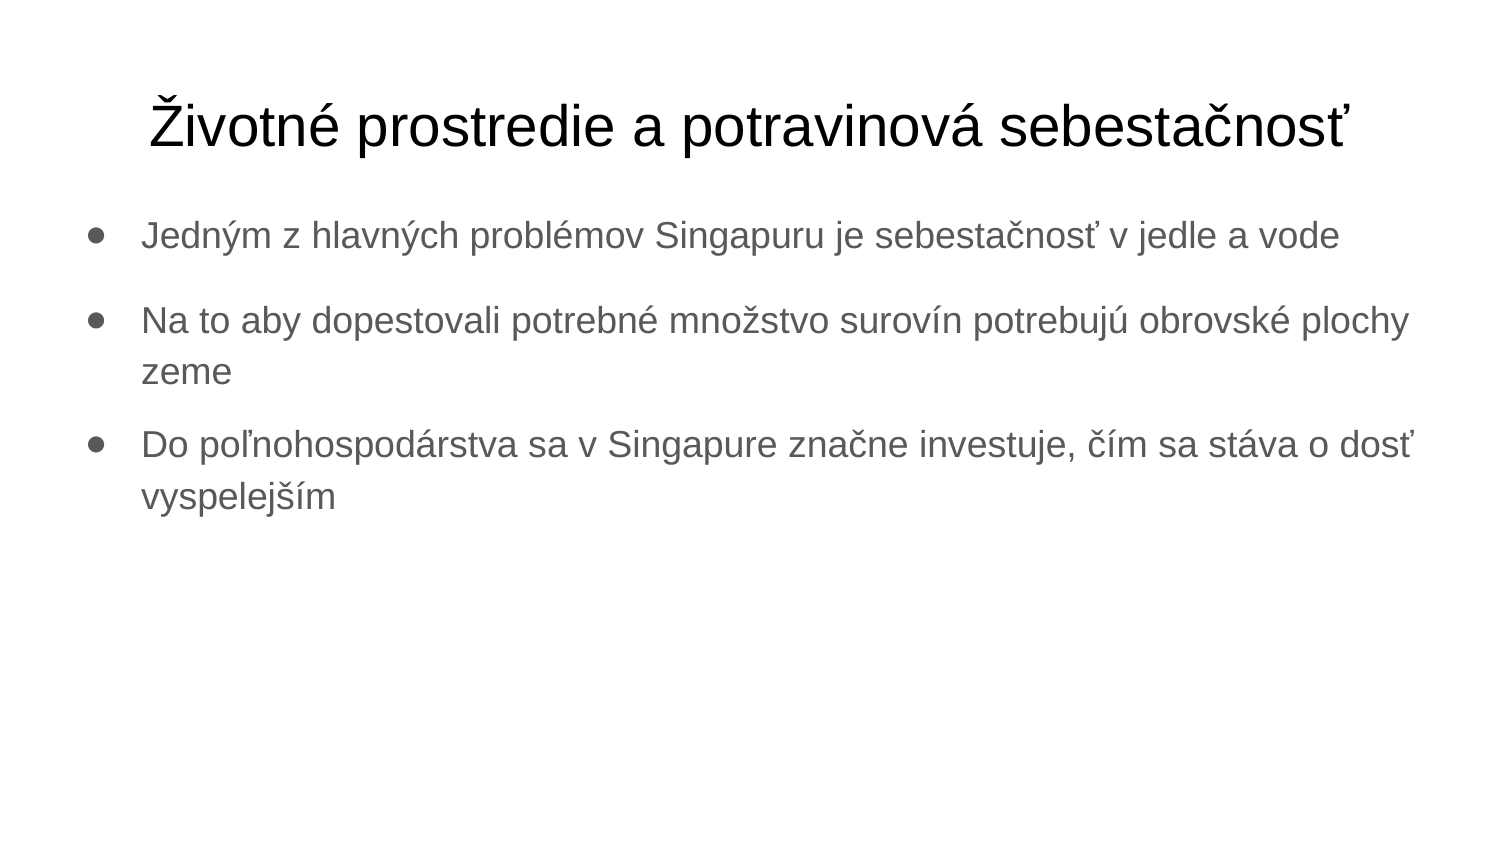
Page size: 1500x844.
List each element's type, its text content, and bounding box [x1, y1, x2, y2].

title Životné prostredie a potravinová sebestačnosť [51, 72, 1449, 167]
list Jedným z hlavných problémov Singapuru je sebestačnosť v jedle a vode Na to aby dopestovali potrebné množstvo surovín potrebujú obrovské plochy zeme Do poľnohospodárstva sa v Singapure značne investuje, čím sa stáva o dosť vyspelejším [51, 189, 1449, 750]
